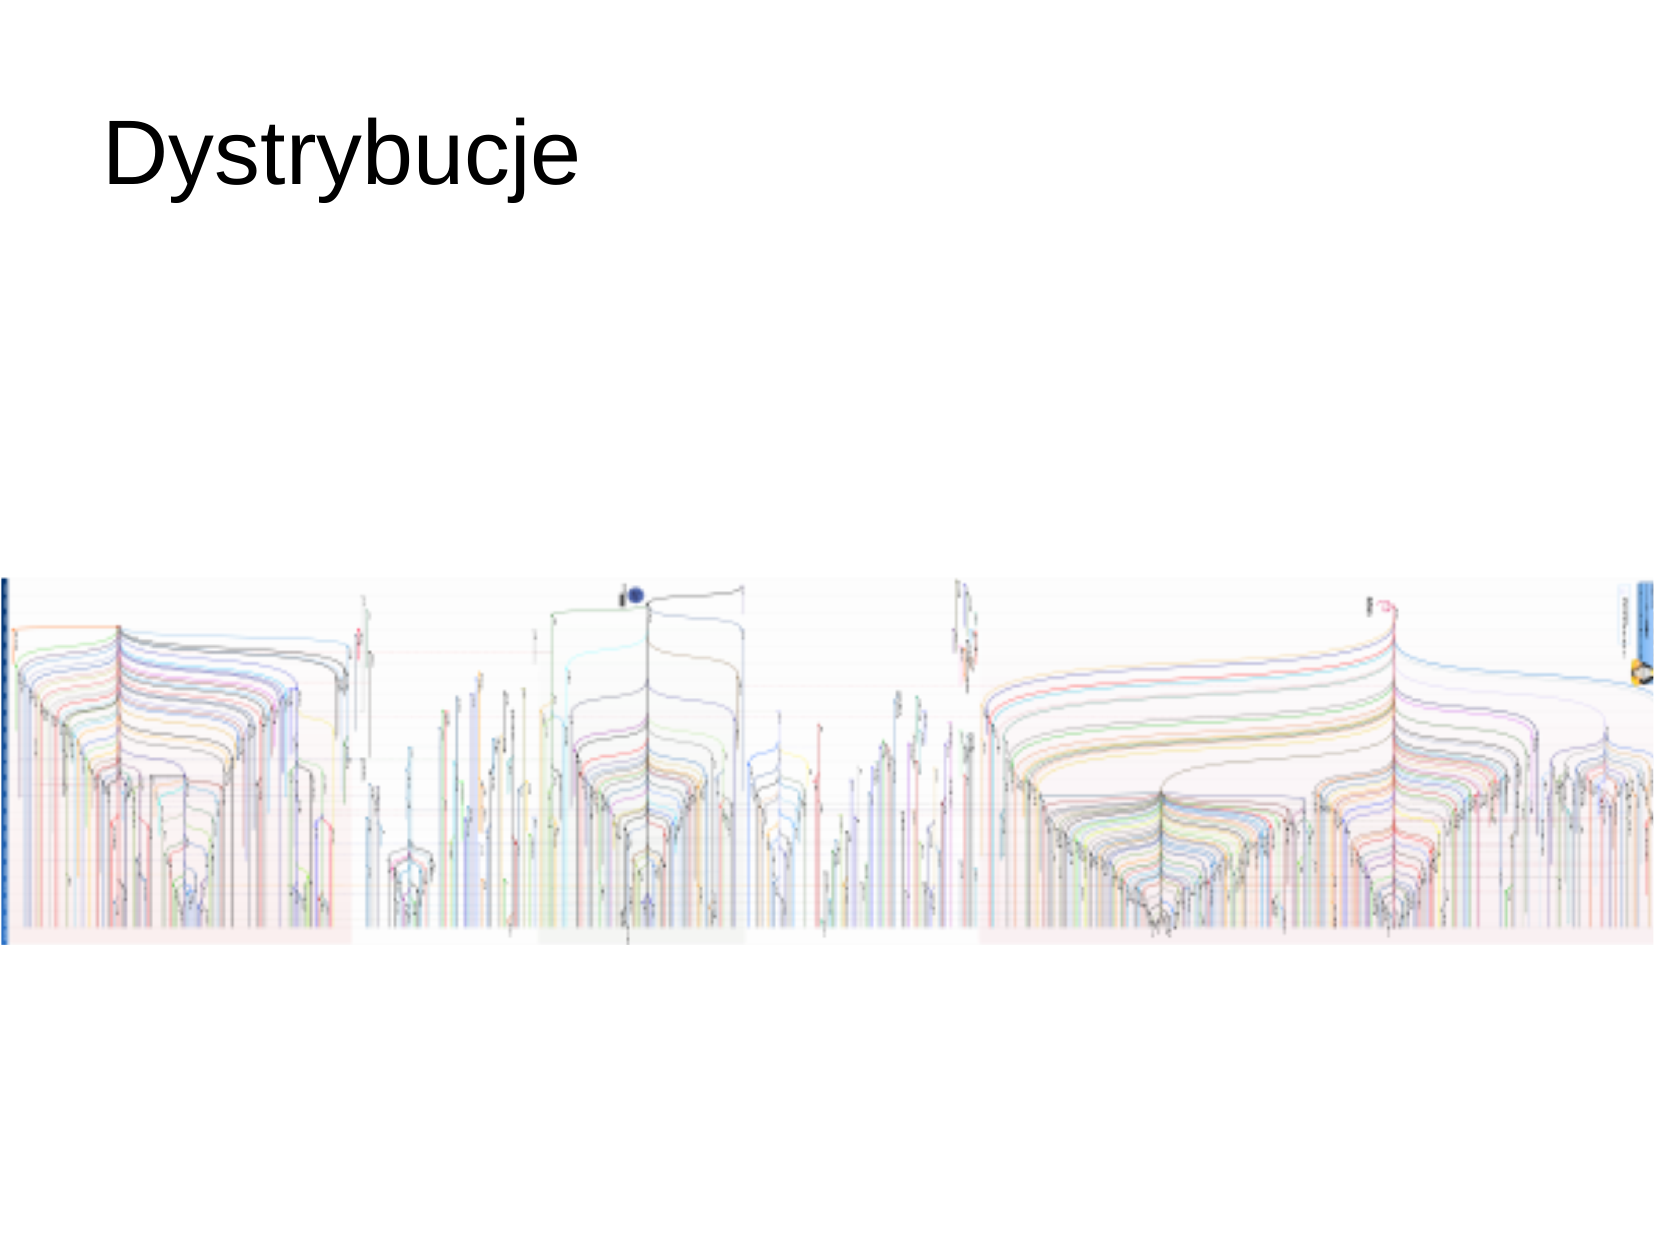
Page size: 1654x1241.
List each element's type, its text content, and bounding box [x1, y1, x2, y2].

title Dystrybucje [82, 49, 603, 257]
picture [0, 577, 1654, 945]
